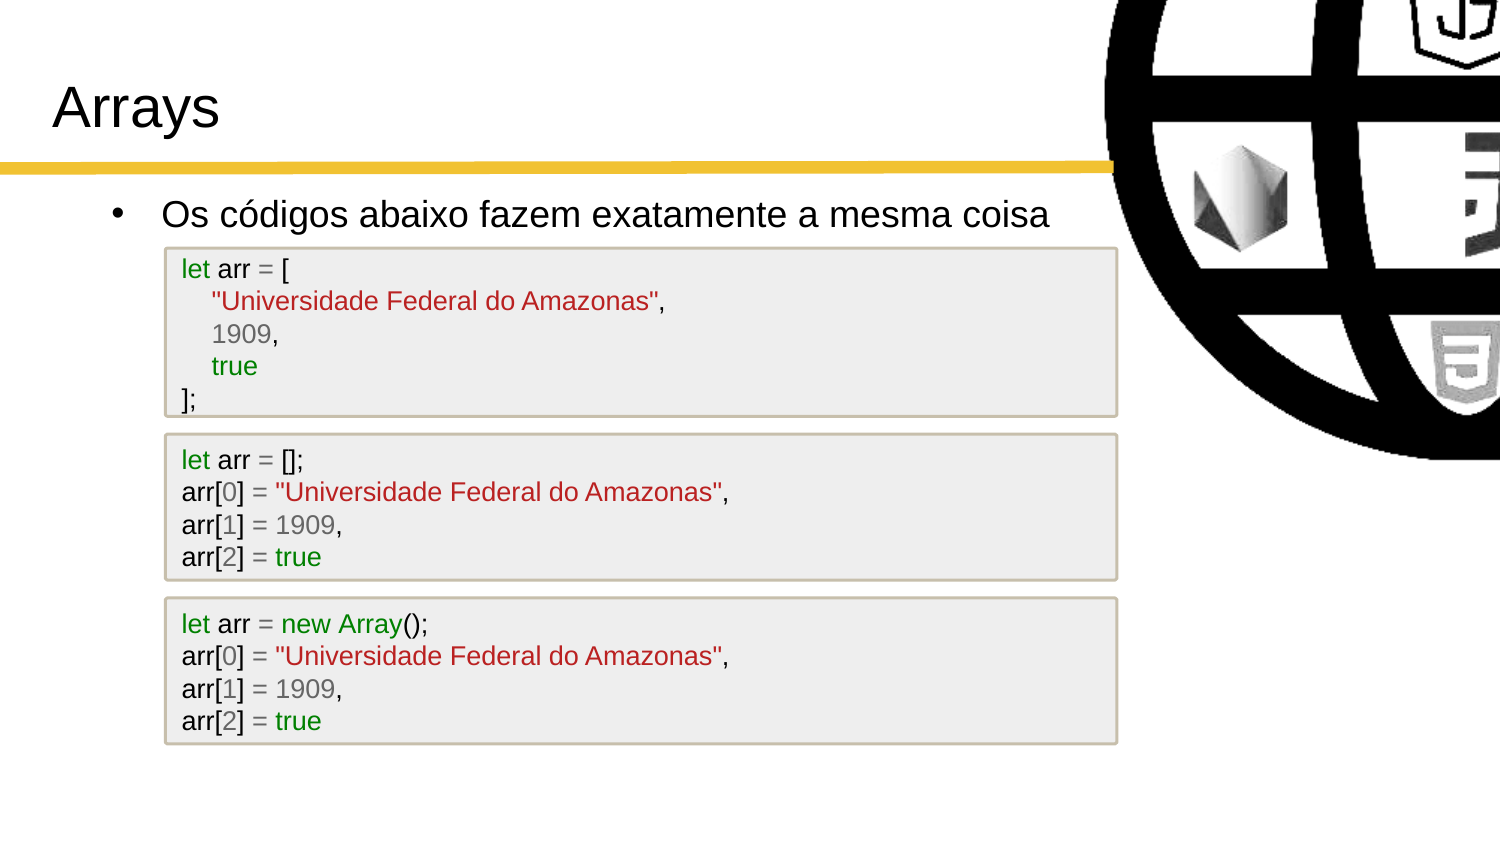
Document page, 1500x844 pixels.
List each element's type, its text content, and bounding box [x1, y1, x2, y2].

text_box Arrays [37, 33, 1463, 175]
picture [1078, 0, 1500, 532]
text_box let arr = [ "Universidade Federal do Amazonas", 1909, true ]; [165, 248, 1117, 417]
text_box Os códigos abaixo fazem exatamente a mesma coisa [89, 182, 1425, 248]
text_box let arr = new Array(); arr[0] = "Universidade Federal do Amazonas", arr[1] = 1909, arr[2] = true [165, 597, 1117, 744]
text_box let arr = []; arr[0] = "Universidade Federal do Amazonas", arr[1] = 1909, arr[2] = true [165, 434, 1117, 581]
